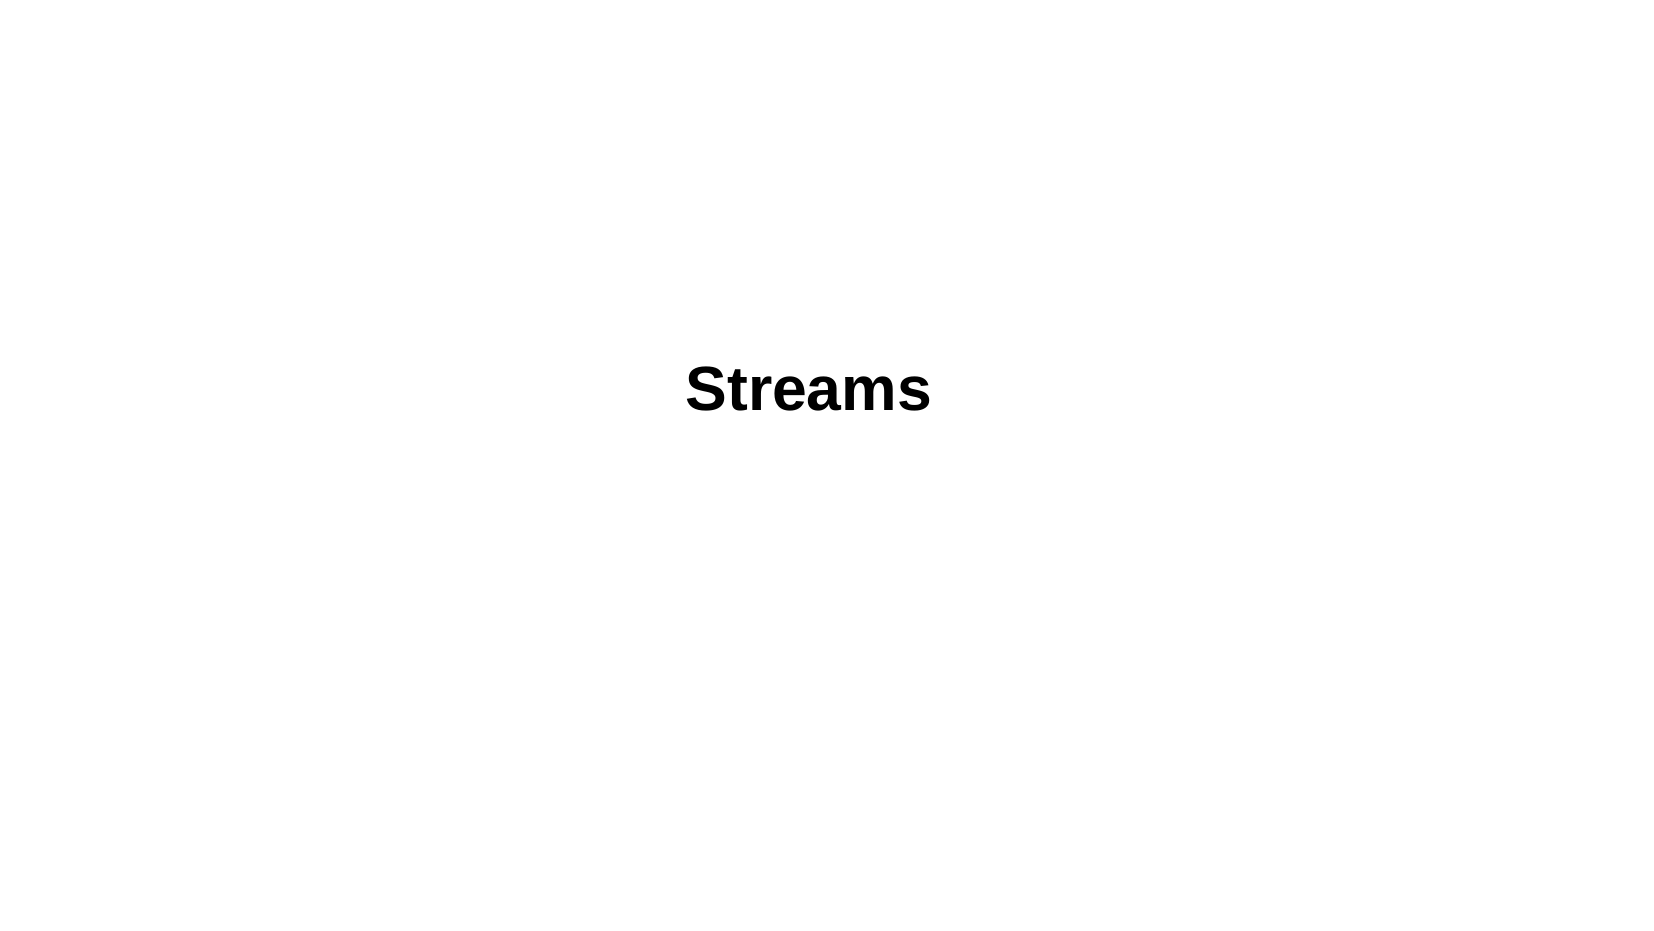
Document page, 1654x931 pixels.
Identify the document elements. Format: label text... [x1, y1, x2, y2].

title Streams [65, 330, 1553, 440]
